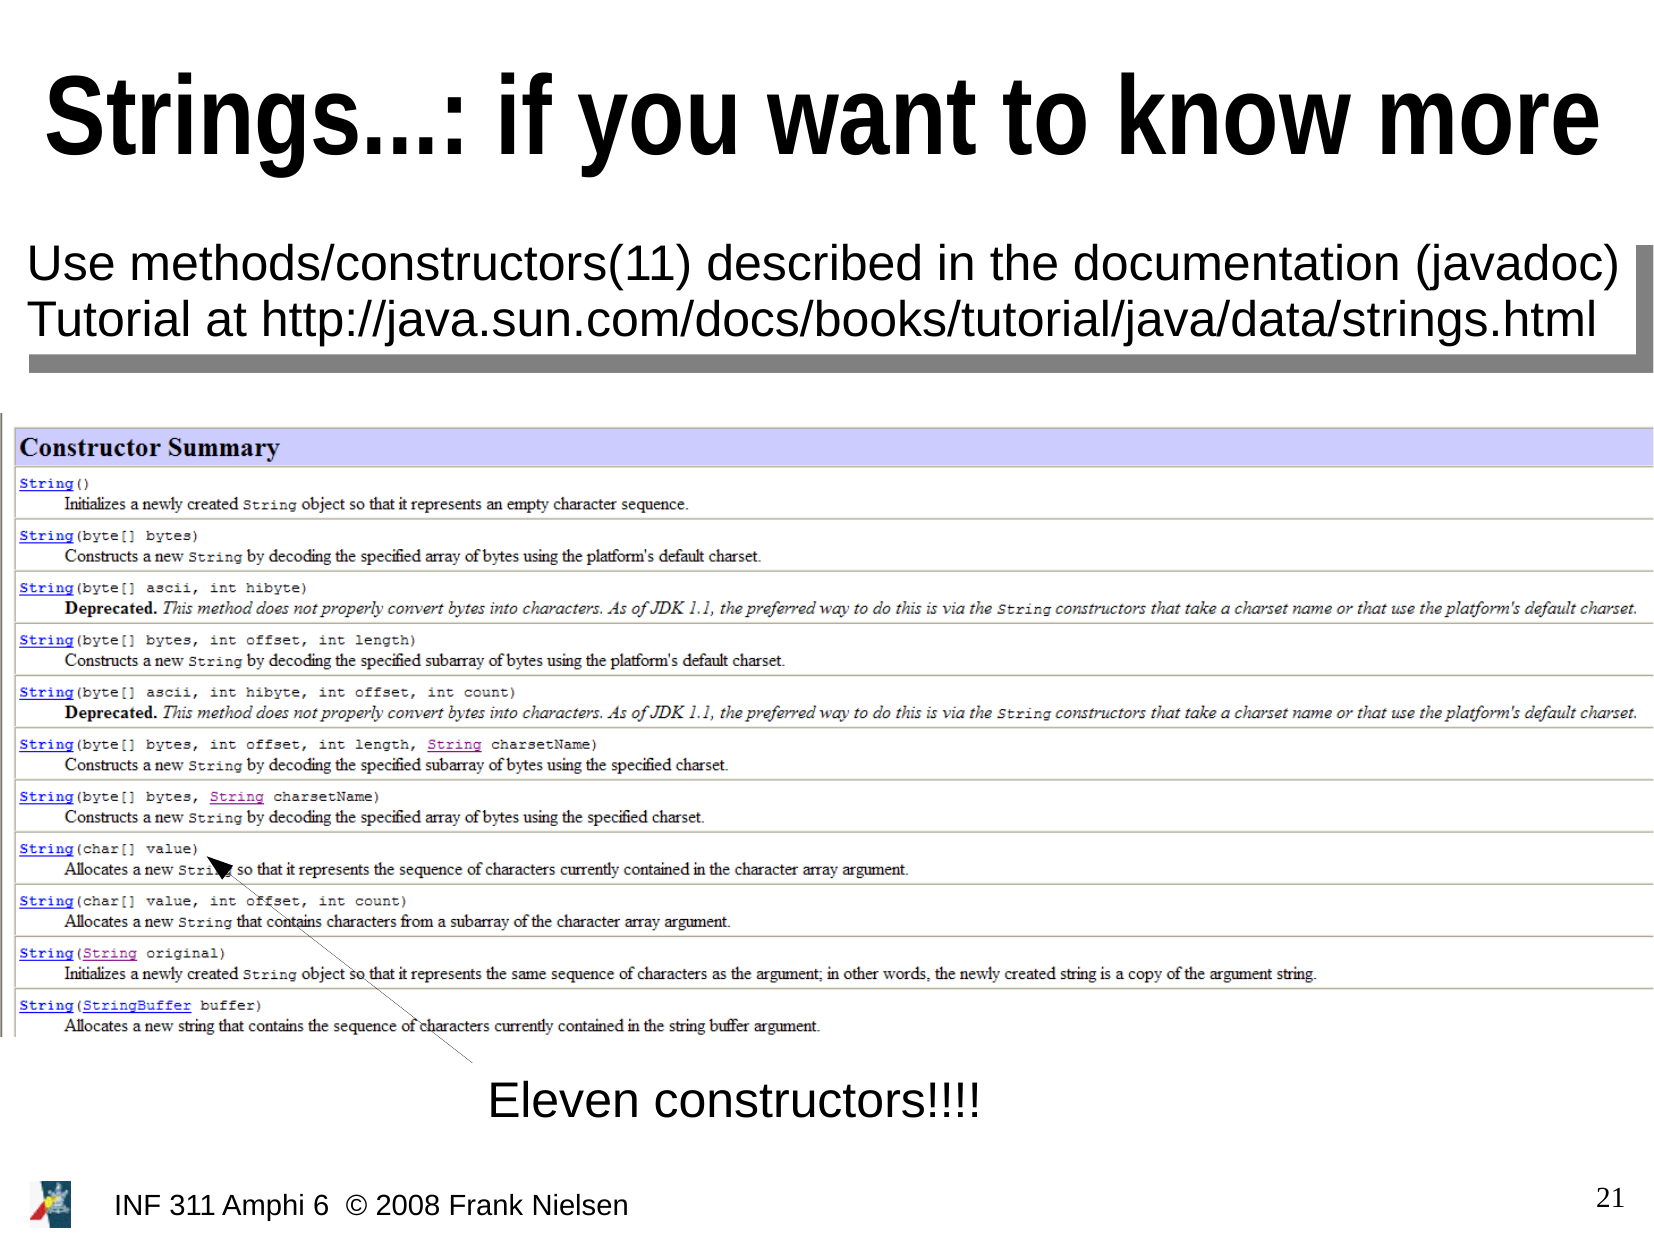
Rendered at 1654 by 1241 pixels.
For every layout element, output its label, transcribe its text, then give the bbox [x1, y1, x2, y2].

picture [0, 413, 1654, 1037]
text_box Strings...: if you want to know more [29, 41, 1618, 186]
text_box Use methods/constructors(11) described in the documentation (javadoc) Tutorial at http://java.sun.com/docs/books/tutorial/java/data/strings.html [11, 228, 1636, 355]
text_box Eleven constructors!!!! [472, 1065, 998, 1136]
picture [29, 1181, 71, 1228]
